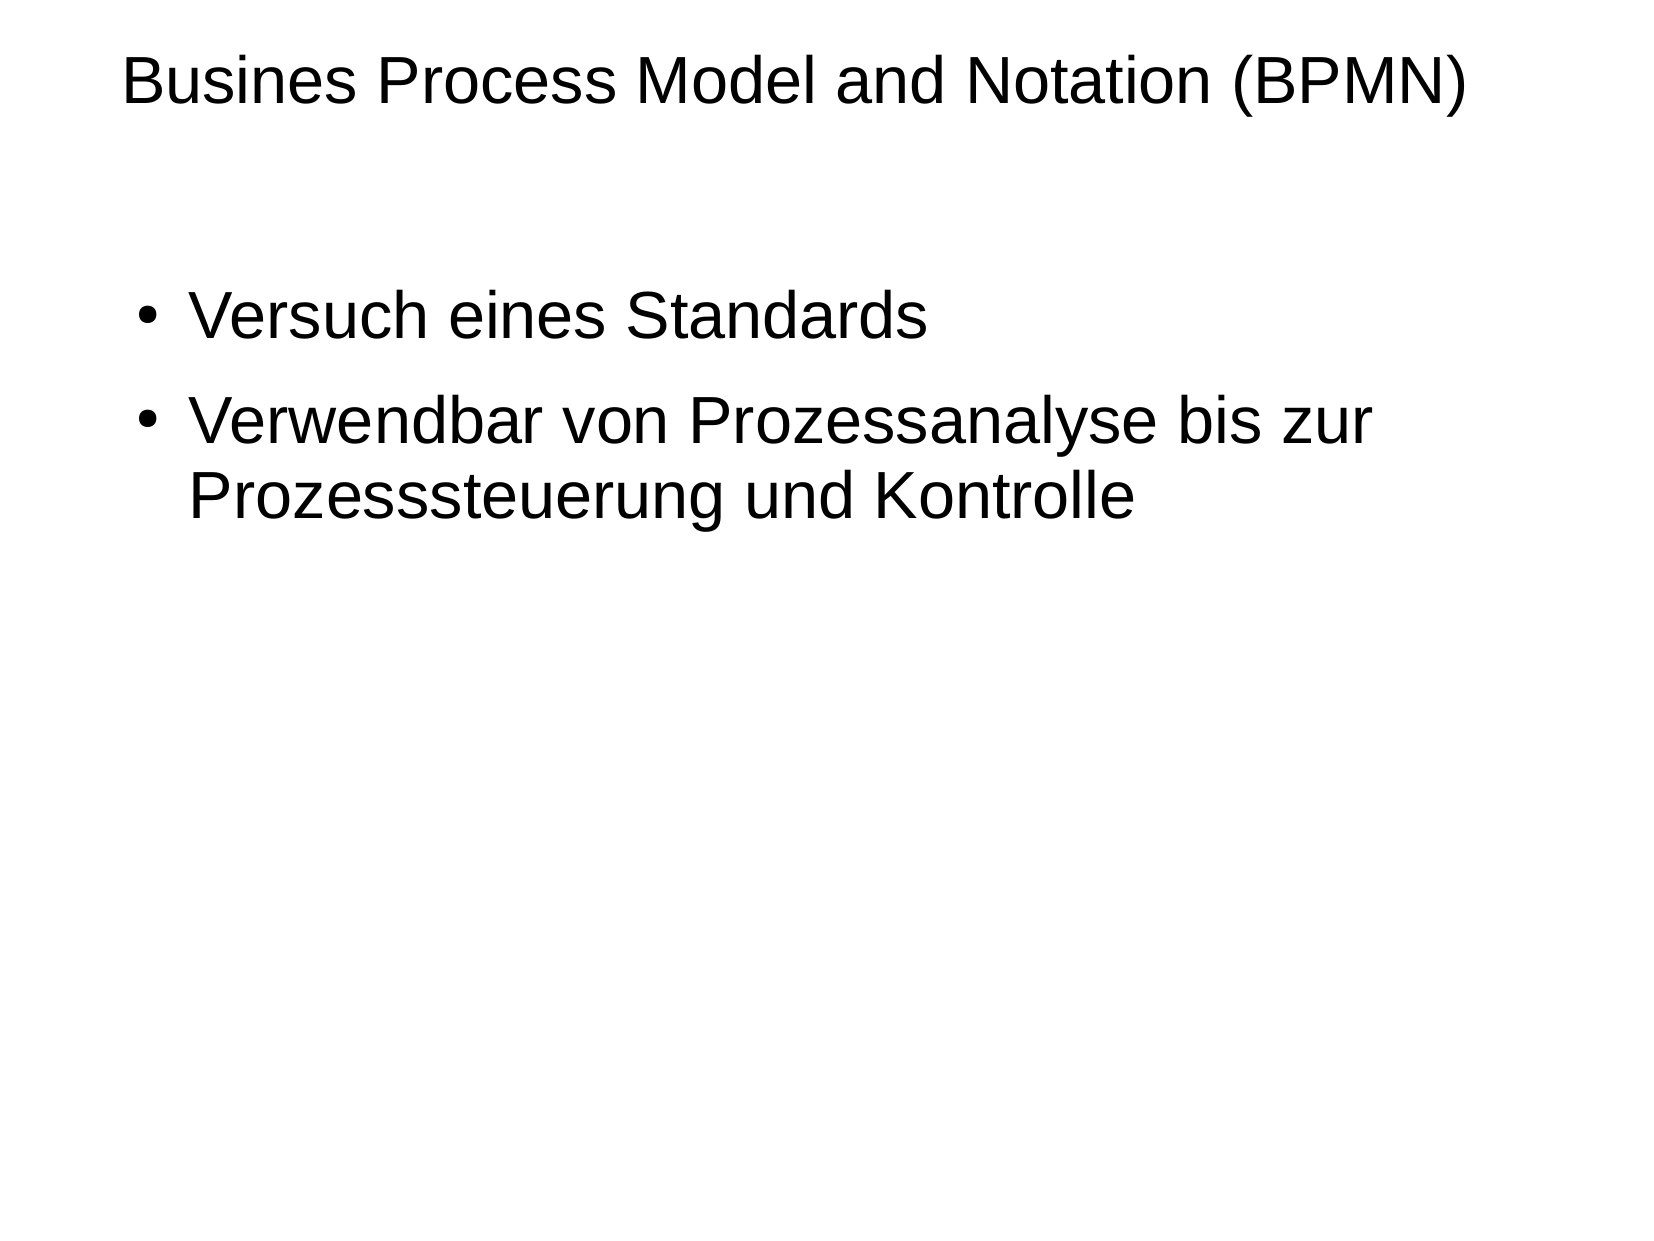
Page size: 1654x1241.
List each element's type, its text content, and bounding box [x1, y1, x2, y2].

list Versuch eines Standards Verwendbar von Prozessanalyse bis zur Prozesssteuerung und Kontrolle [118, 278, 1619, 875]
text_box Busines Process Model and Notation (BPMN) [106, 35, 1607, 144]
